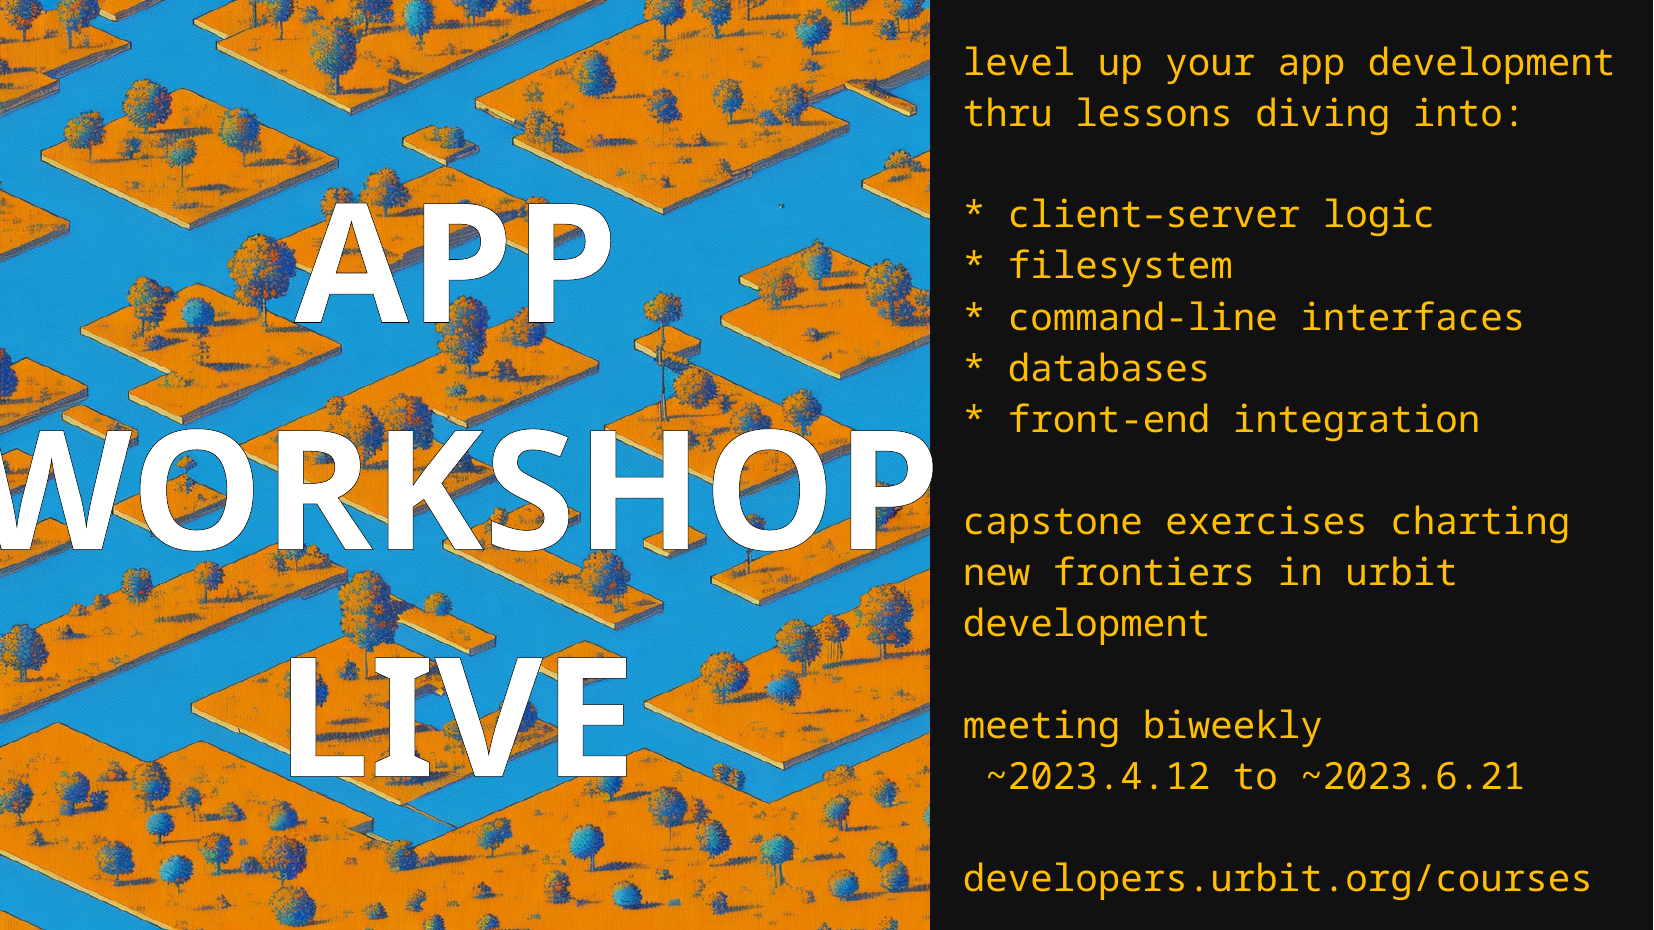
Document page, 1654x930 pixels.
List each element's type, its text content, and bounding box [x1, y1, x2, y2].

title APP WORKSHOP LIVE [0, 84, 978, 885]
subtitle level up your app development thru lessons diving into: * client–server logic * filesystem * command-line interfaces * databases * front-end integration capstone exercises charting new frontiers in urbit development meeting biweekly ~2023.4.12 to ~2023.6.21 developers.urbit.org/courses [962, 32, 1639, 905]
picture [0, 885, 930, 930]
picture [0, 0, 930, 84]
